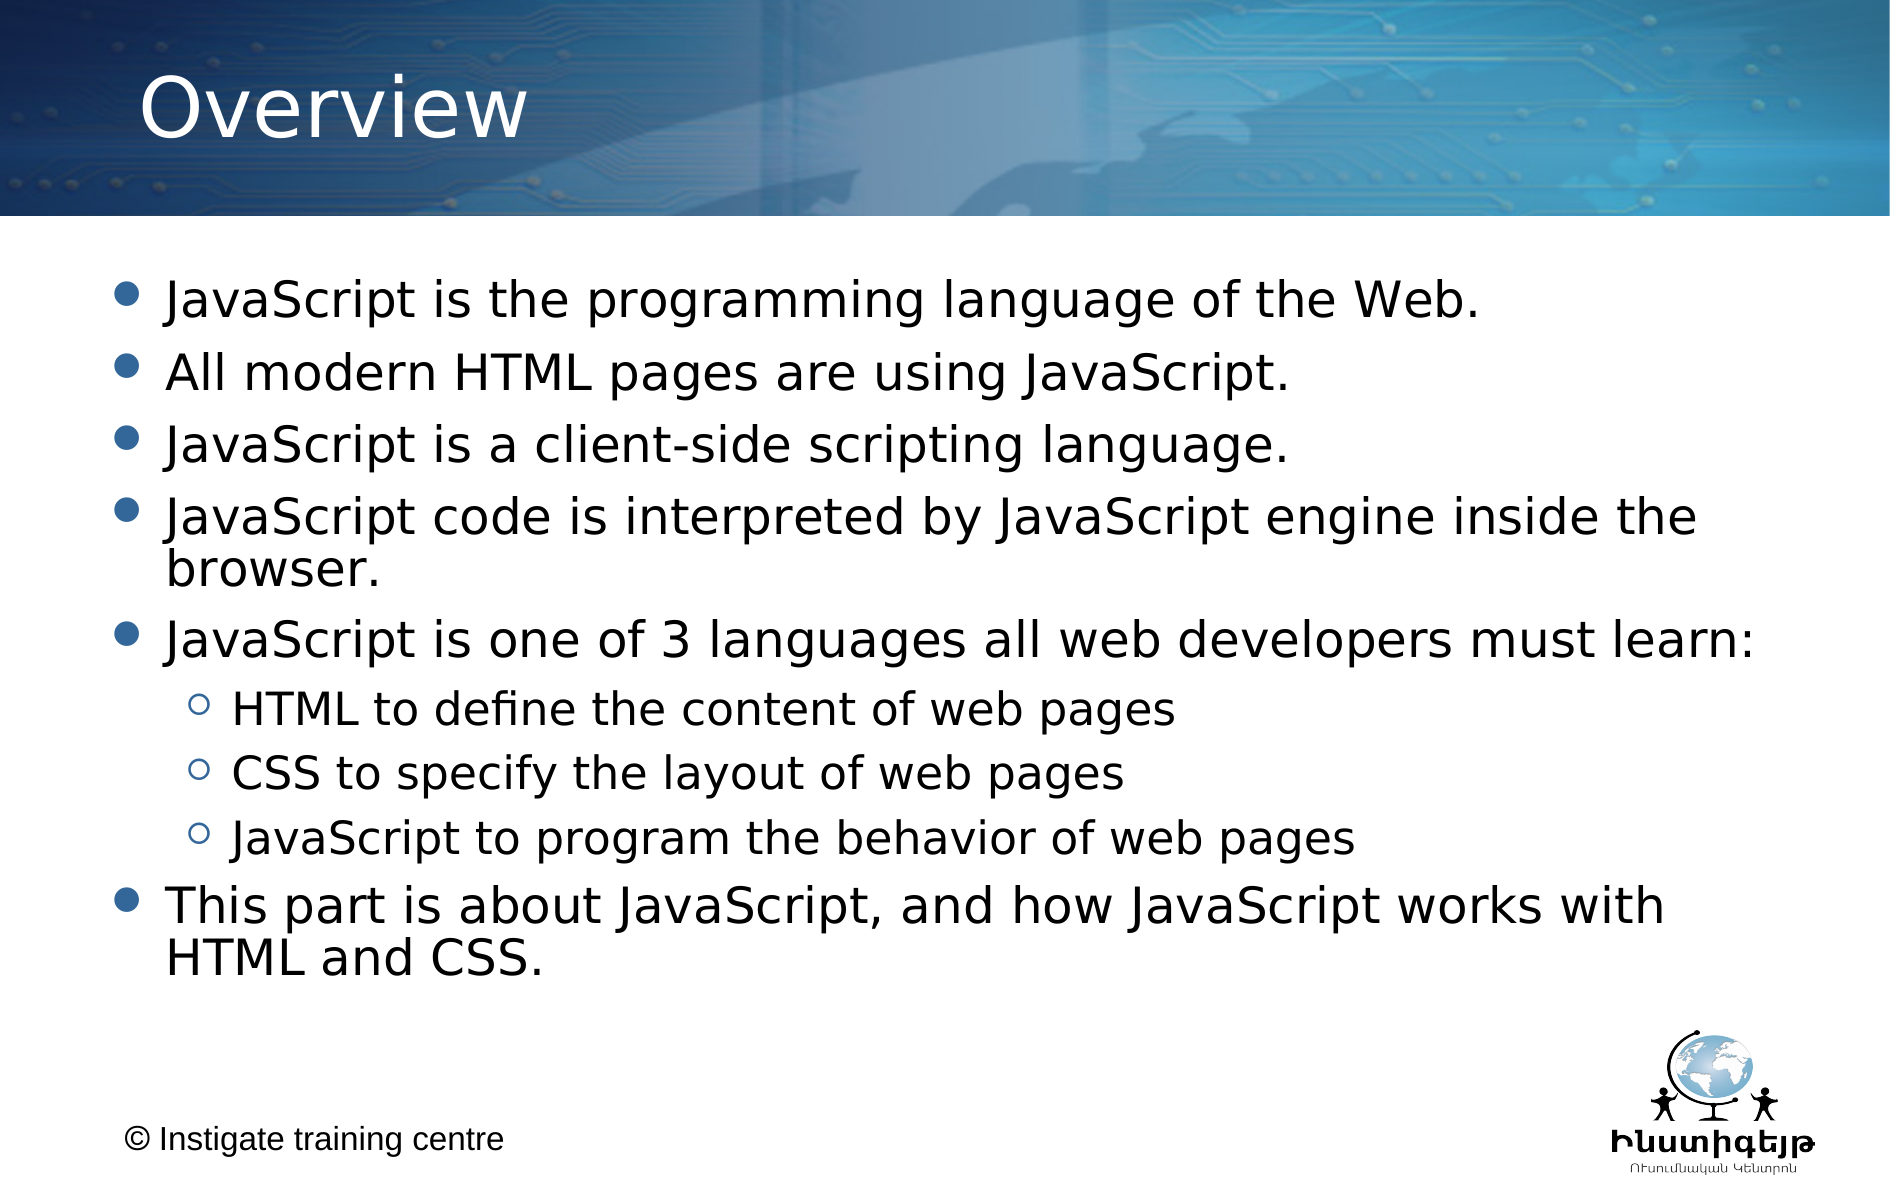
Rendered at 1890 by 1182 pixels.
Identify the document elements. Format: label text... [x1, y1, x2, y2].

picture [1612, 1030, 1815, 1175]
picture [0, 0, 1890, 216]
list JavaScript is the programming language of the Web. All modern HTML pages are using JavaScript. JavaScript is a client-side scripting language. JavaScript code is interpreted by JavaScript engine inside the browser. JavaScript is one of 3 languages all web developers must learn: HTML to define the content of web pages CSS to specify the layout of web pages JavaScript to program the behavior of web pages This part is about JavaScript, and how JavaScript works with HTML and CSS. [110, 276, 1801, 300]
